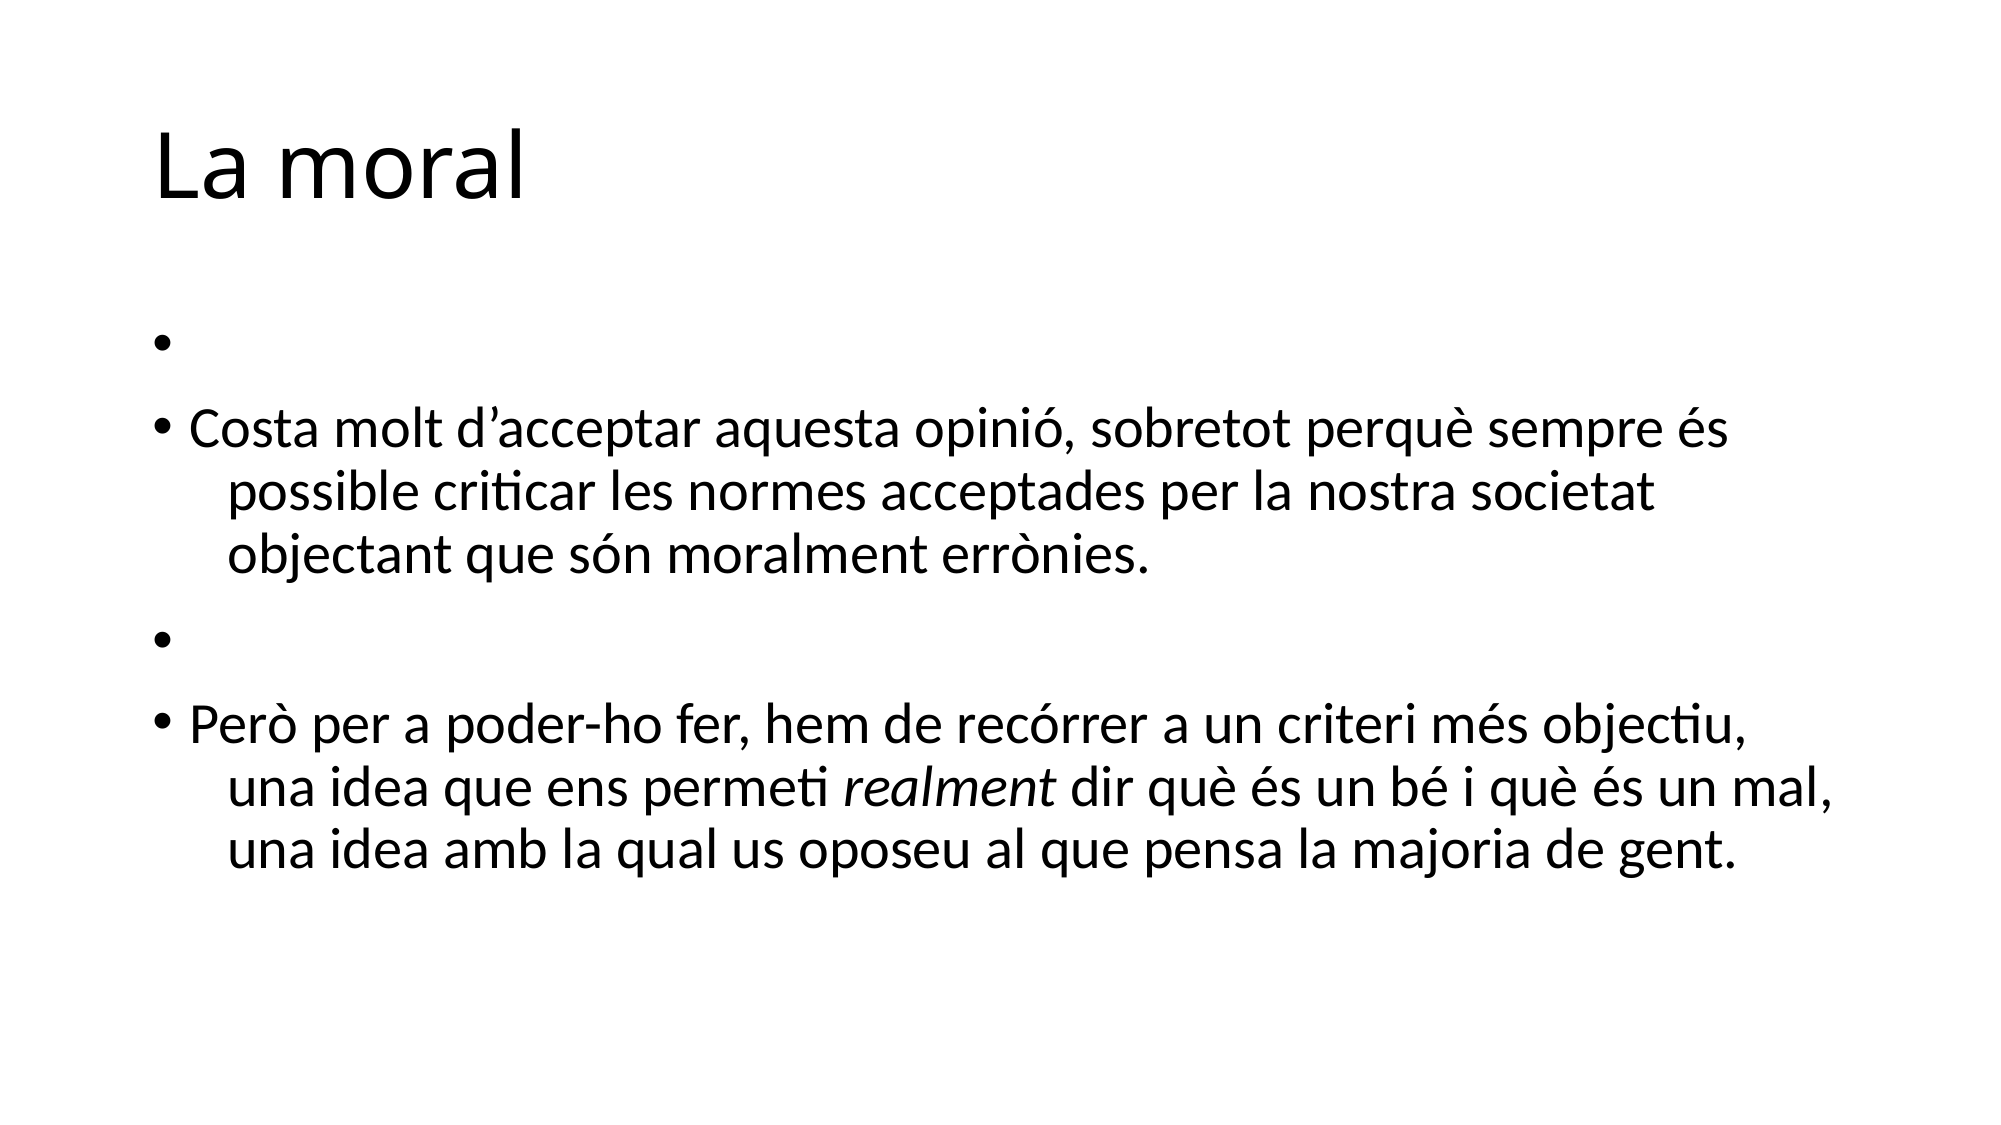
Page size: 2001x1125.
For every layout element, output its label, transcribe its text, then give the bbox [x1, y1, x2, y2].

title La moral [137, 59, 1863, 278]
list Costa molt d’acceptar aquesta opinió, sobretot perquè sempre és possible criticar les normes acceptades per la nostra societat objectant que són moralment errònies. Però per a poder-ho fer, hem de recórrer a un criteri més objectiu, una idea que ens permeti realment dir què és un bé i què és un mal, una idea amb la qual us oposeu al que pensa la majoria de gent. [137, 299, 1863, 1014]
